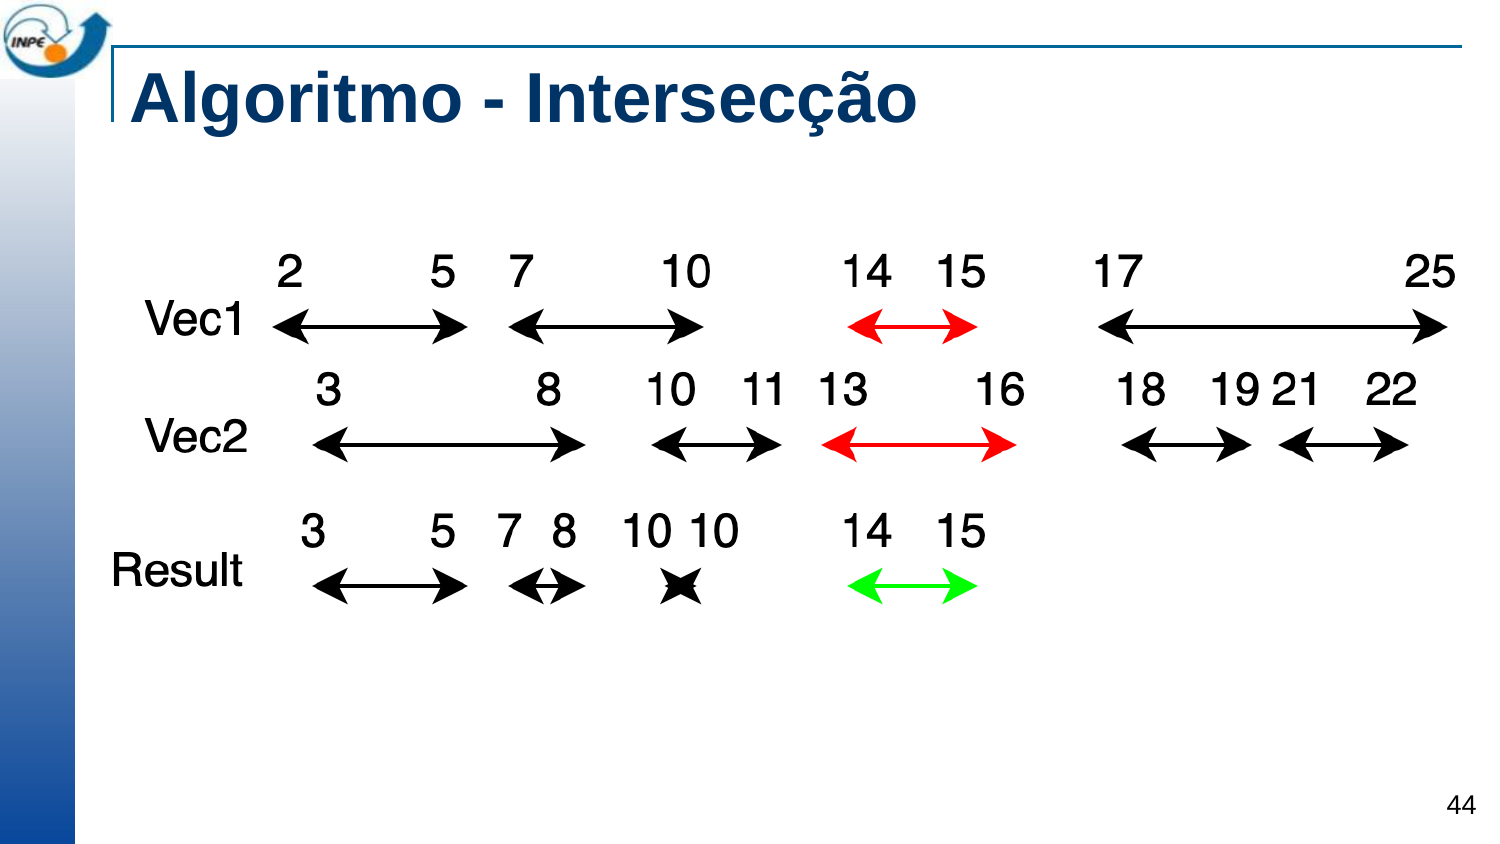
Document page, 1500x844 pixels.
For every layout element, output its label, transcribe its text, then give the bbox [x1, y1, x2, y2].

picture [72, 224, 1490, 620]
slide_number <number> [1403, 779, 1494, 844]
title Algoritmo - Intersecção [112, 46, 1450, 141]
picture [0, 0, 113, 79]
